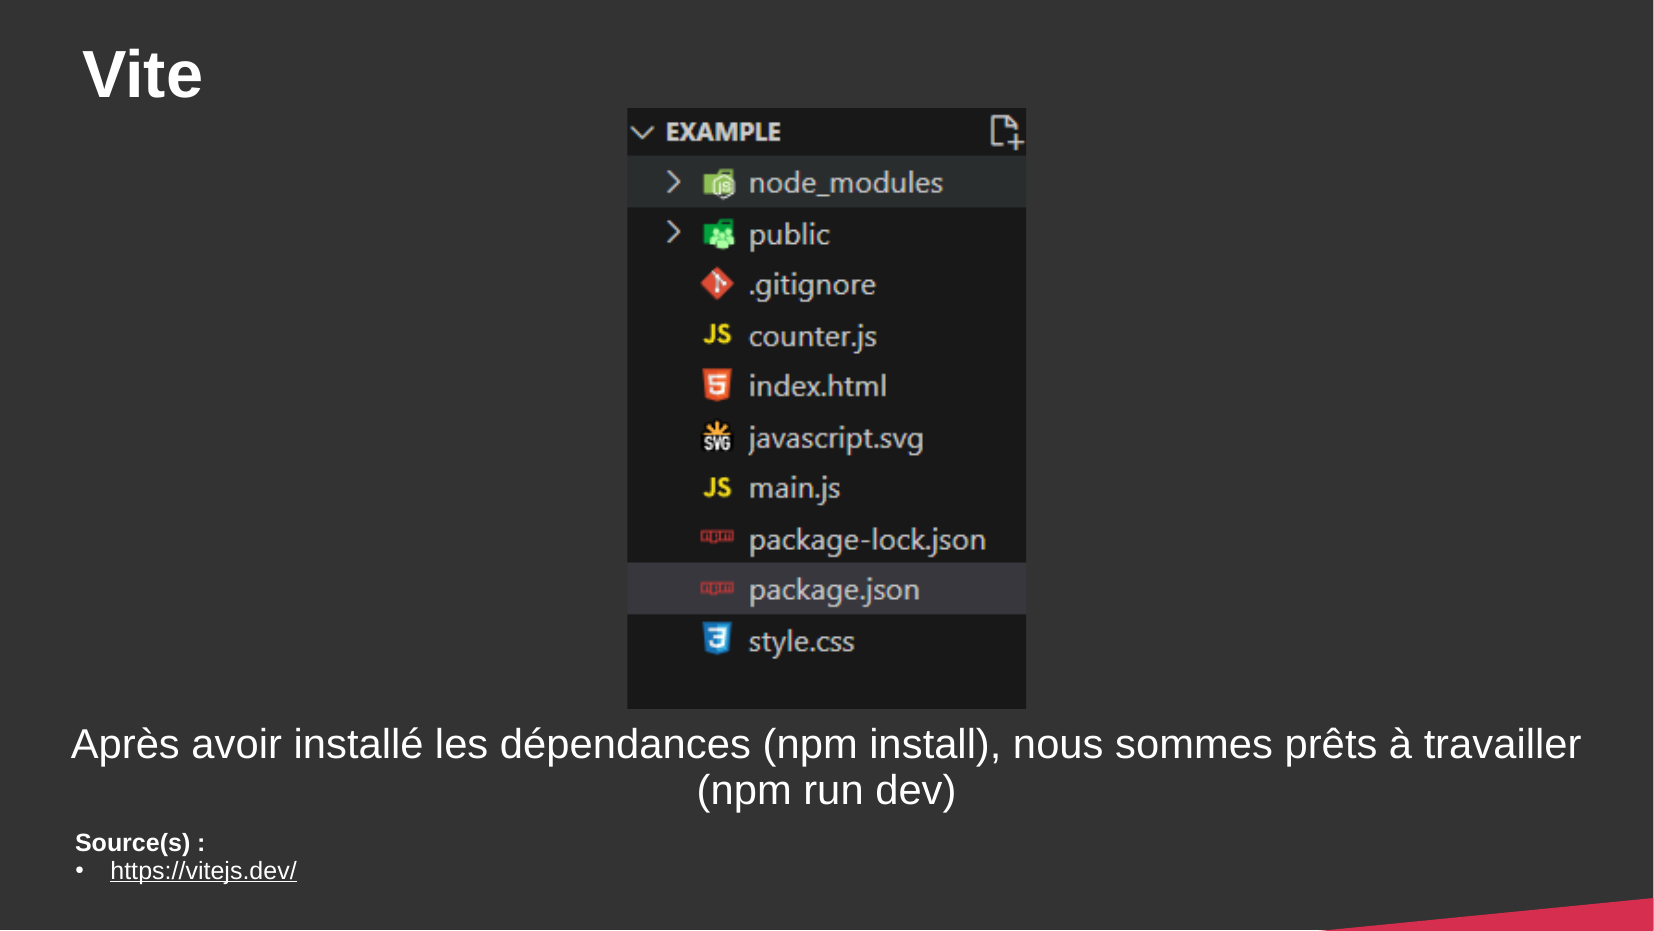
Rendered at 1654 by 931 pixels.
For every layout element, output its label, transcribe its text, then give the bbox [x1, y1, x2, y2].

text_box [1546, 897, 1654, 931]
list Après avoir installé les dépendances (npm install), nous sommes prêts à travailler (npm run dev) [64, 720, 1589, 822]
picture [627, 108, 1027, 709]
title Vite [82, 37, 1571, 112]
text_box Source(s) : https://vitejs.dev/ [60, 821, 1546, 931]
